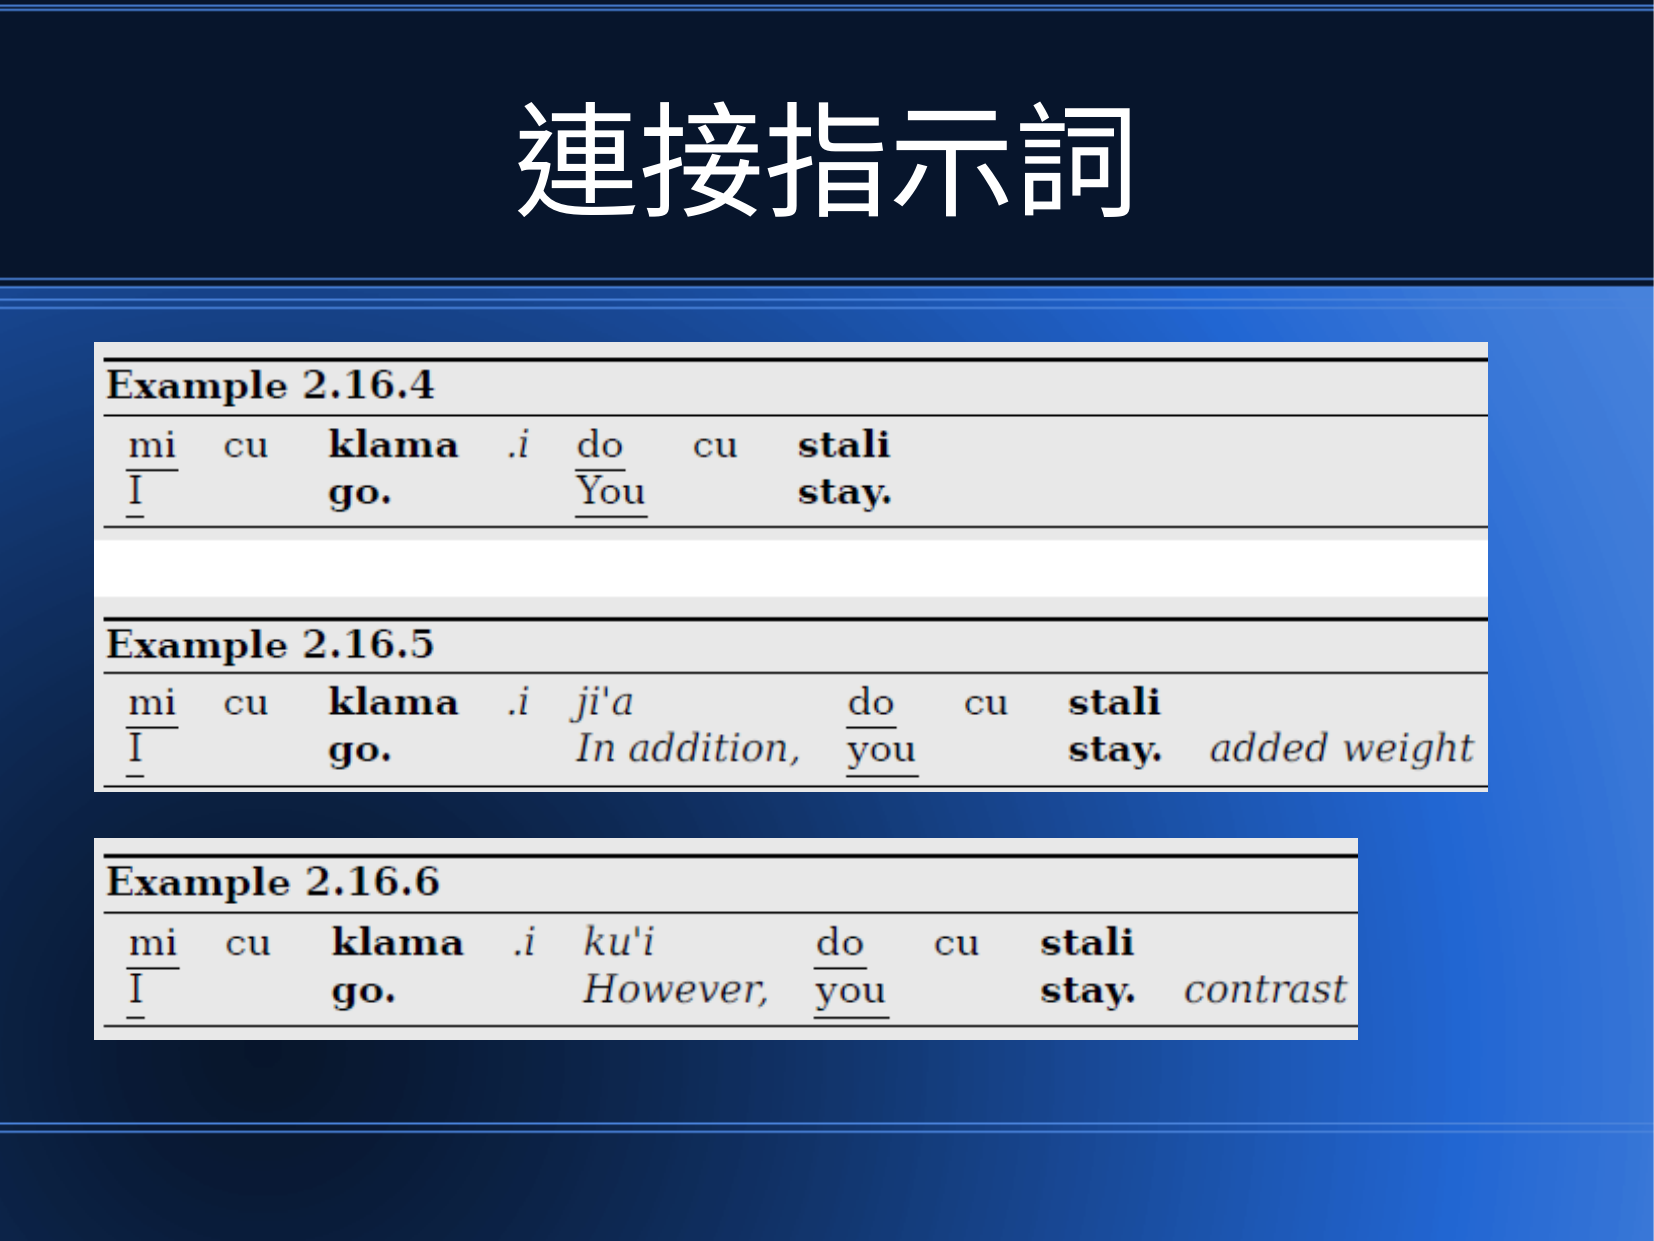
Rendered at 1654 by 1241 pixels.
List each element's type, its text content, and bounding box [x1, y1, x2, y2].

picture [0, 0, 1654, 1241]
title 連接指示詞 [82, 49, 1571, 257]
